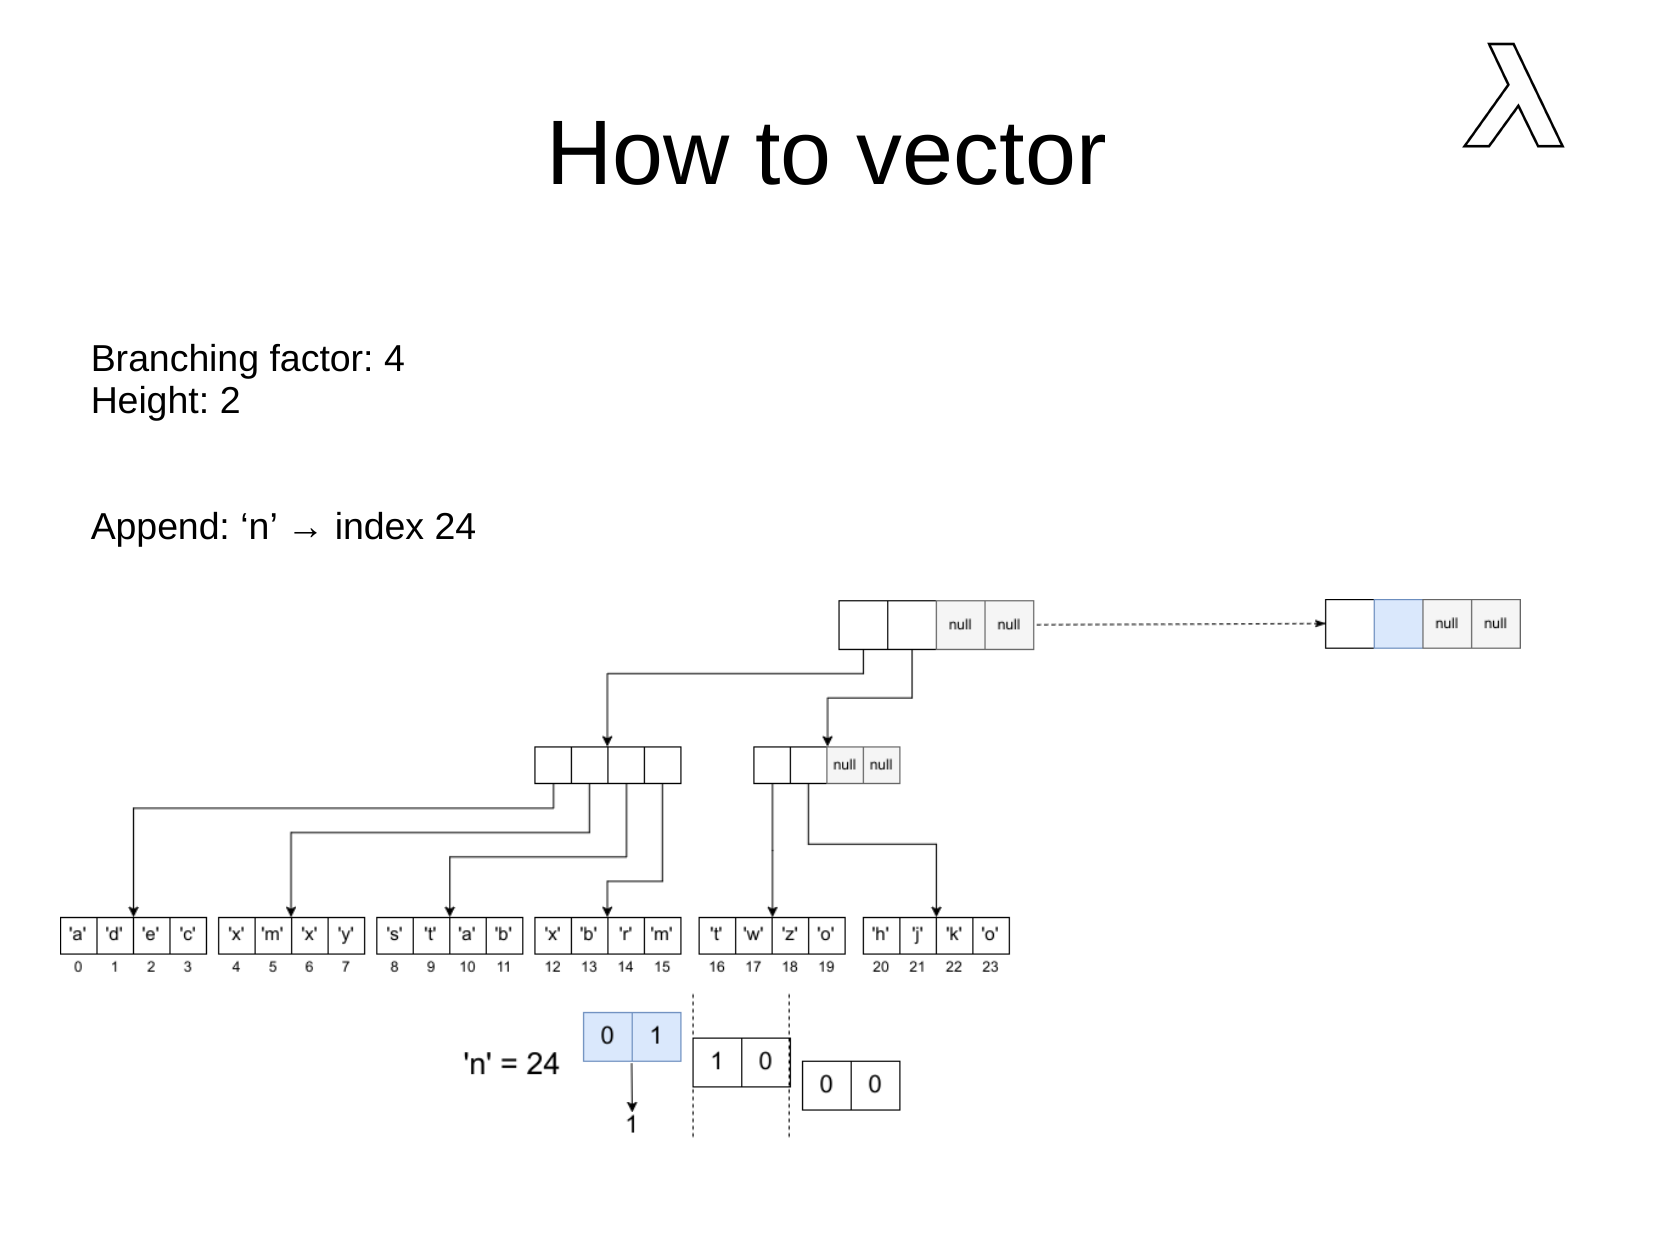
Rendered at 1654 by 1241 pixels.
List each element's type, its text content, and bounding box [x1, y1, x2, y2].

picture [1440, 40, 1587, 151]
title How to vector [82, 49, 1571, 257]
picture [60, 599, 1521, 1141]
text_box Branching factor: 4 Height: 2 Append: ‘n’ → index 24 [76, 330, 492, 555]
